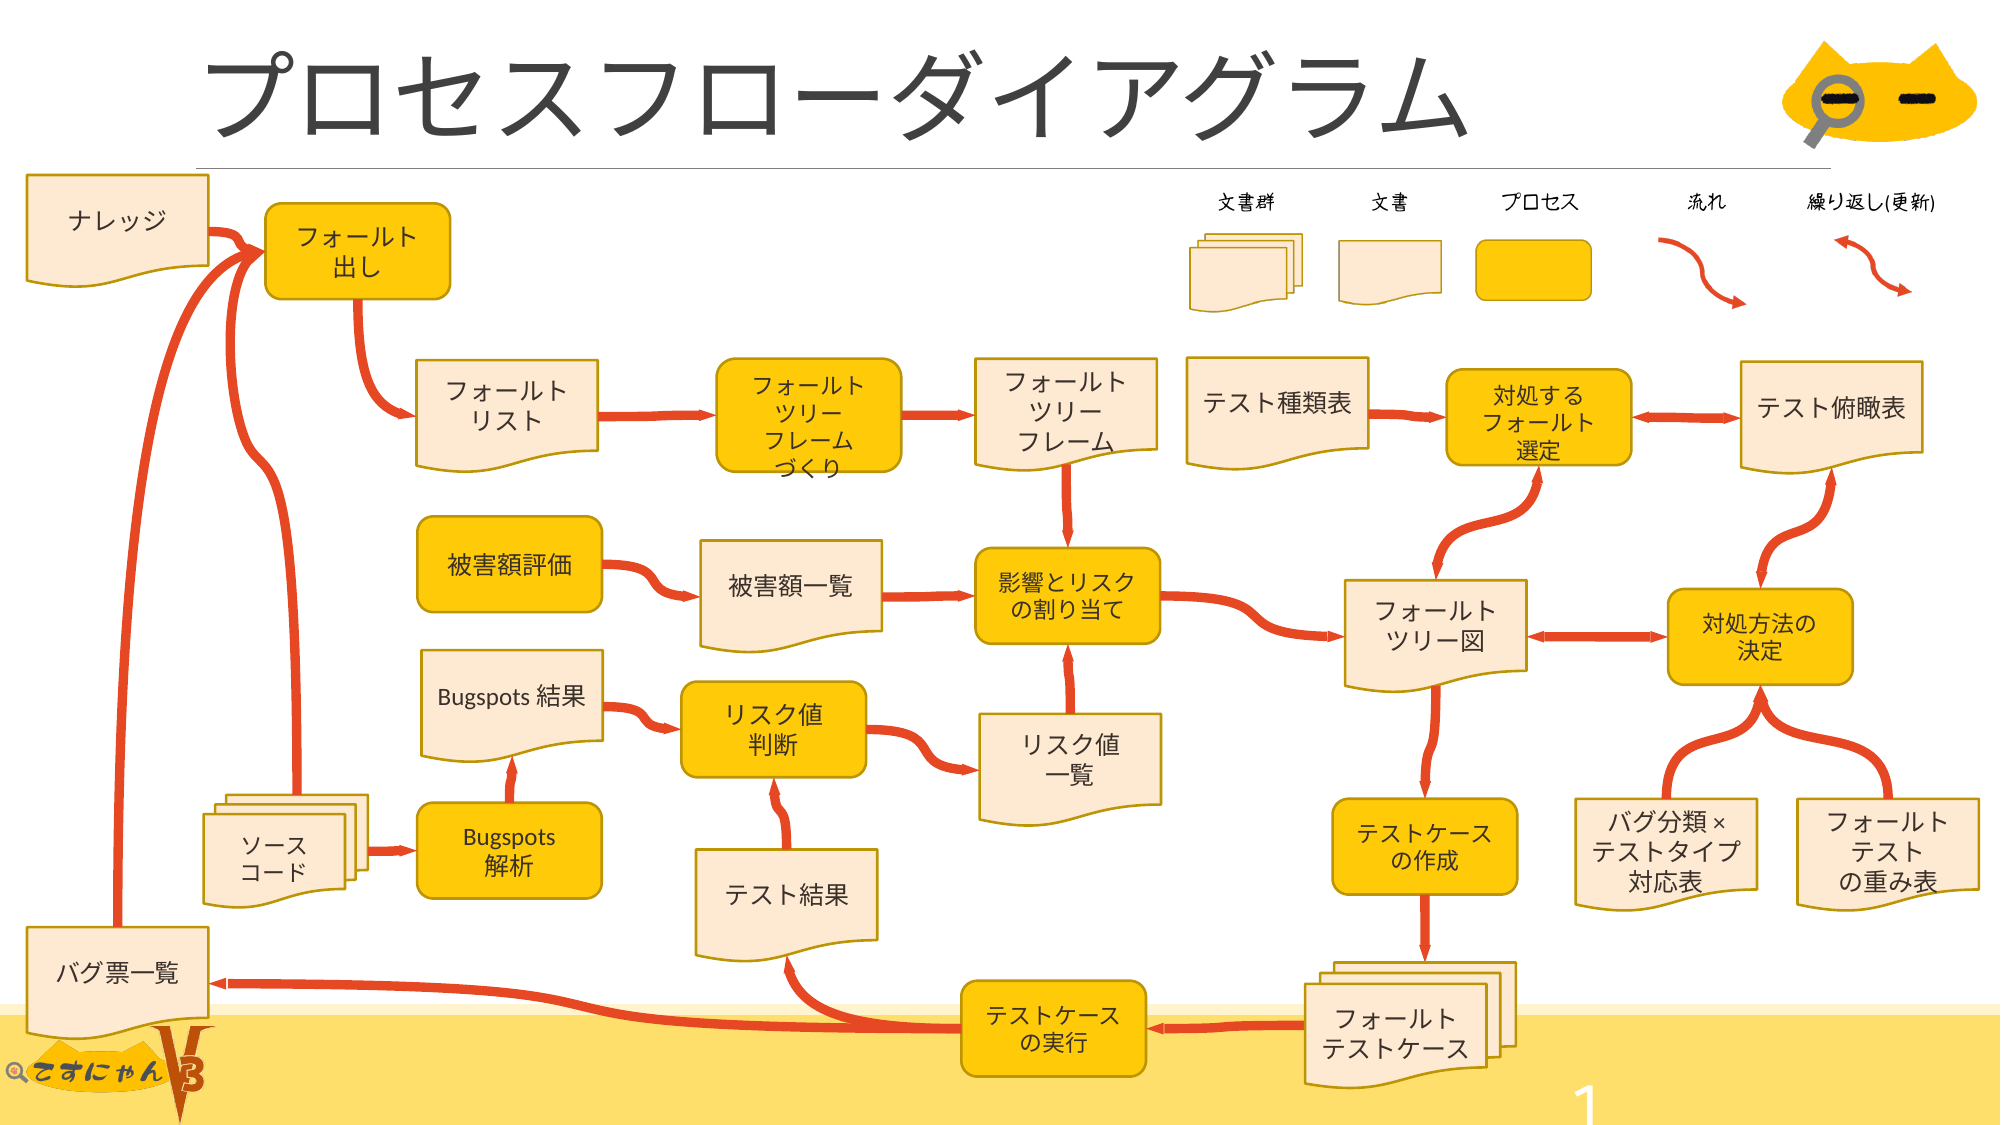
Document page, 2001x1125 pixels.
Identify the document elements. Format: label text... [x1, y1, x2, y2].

text_box 対処する フォールト 選定 [1446, 369, 1632, 466]
text_box フォールト出し [265, 203, 451, 300]
title プロセスフローダイアグラム [180, 22, 1831, 163]
text_box フォールト リスト [416, 360, 598, 472]
text_box テスト種類表 [1187, 357, 1369, 470]
text_box リスク値 判断 [681, 681, 867, 778]
text_box 対処方法の 決定 [1668, 589, 1853, 685]
text_box リスク値 一覧 [979, 713, 1161, 826]
text_box Bugspots 解析 [417, 802, 602, 899]
text_box フォールト ツリー フレーム づくり [716, 358, 902, 472]
text_box フォールト テスト の重み表 [1797, 798, 1979, 911]
text_box 影響とリスクの割り当て [975, 548, 1161, 644]
text_box フォールト テストケース [1305, 962, 1516, 1088]
text_box フォールト ツリー図 [1345, 580, 1527, 692]
text_box フォールト ツリー フレーム [975, 358, 1157, 471]
text_box 被害額一覧 [700, 540, 882, 653]
text_box テスト俯瞰表 [1741, 361, 1923, 474]
text_box テストケースの実行 [961, 980, 1146, 1077]
text_box テスト結果 [695, 849, 878, 962]
text_box 1 [1552, 1059, 1851, 1120]
text_box ソース コード [203, 794, 368, 908]
text_box バグ分類× テストタイプ 対応表 [1575, 798, 1758, 911]
text_box バグ票一覧 [27, 927, 209, 1039]
text_box テストケースの作成 [1332, 798, 1518, 895]
text_box ナレッジ [27, 174, 209, 287]
text_box 被害額評価 [417, 516, 603, 613]
picture [1189, 182, 1947, 318]
text_box Bugspots結果 [421, 650, 603, 762]
